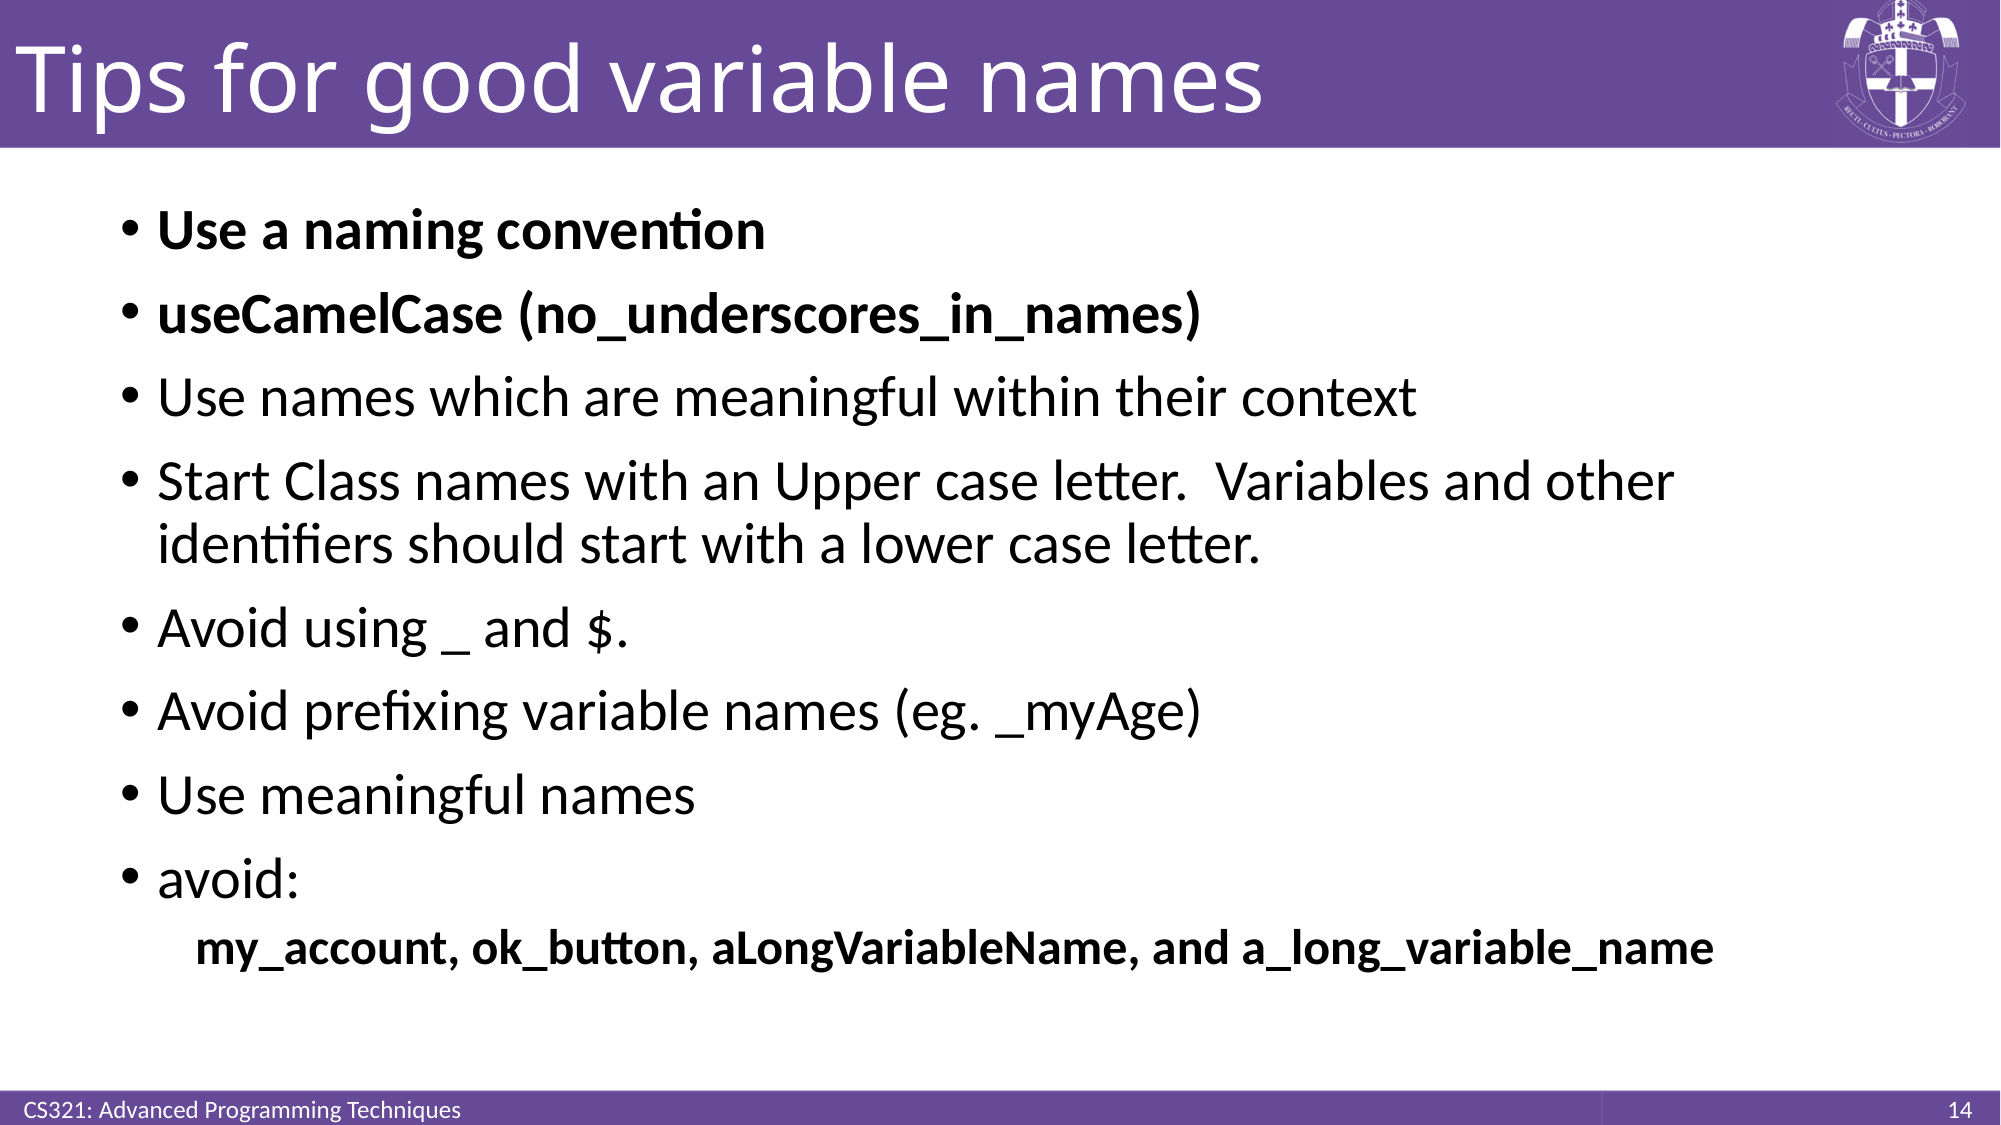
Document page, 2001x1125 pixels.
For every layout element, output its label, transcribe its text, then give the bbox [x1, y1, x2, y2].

title Tips for good variable names [0, 0, 1725, 192]
picture [0, 0, 2001, 1125]
list Use a naming convention useCamelCase (no_underscores_in_names) Use names which are meaningful within their context Start Class names with an Upper case letter. Variables and other identifiers should start with a lower case letter. Avoid using _ and $. Avoid prefixing variable names (eg. _myAge) Use meaningful names avoid: my_account, ok_button, aLongVariableName, and a_long_variable_name [105, 191, 1831, 1079]
slide_number <number> [1862, 1078, 1994, 1125]
